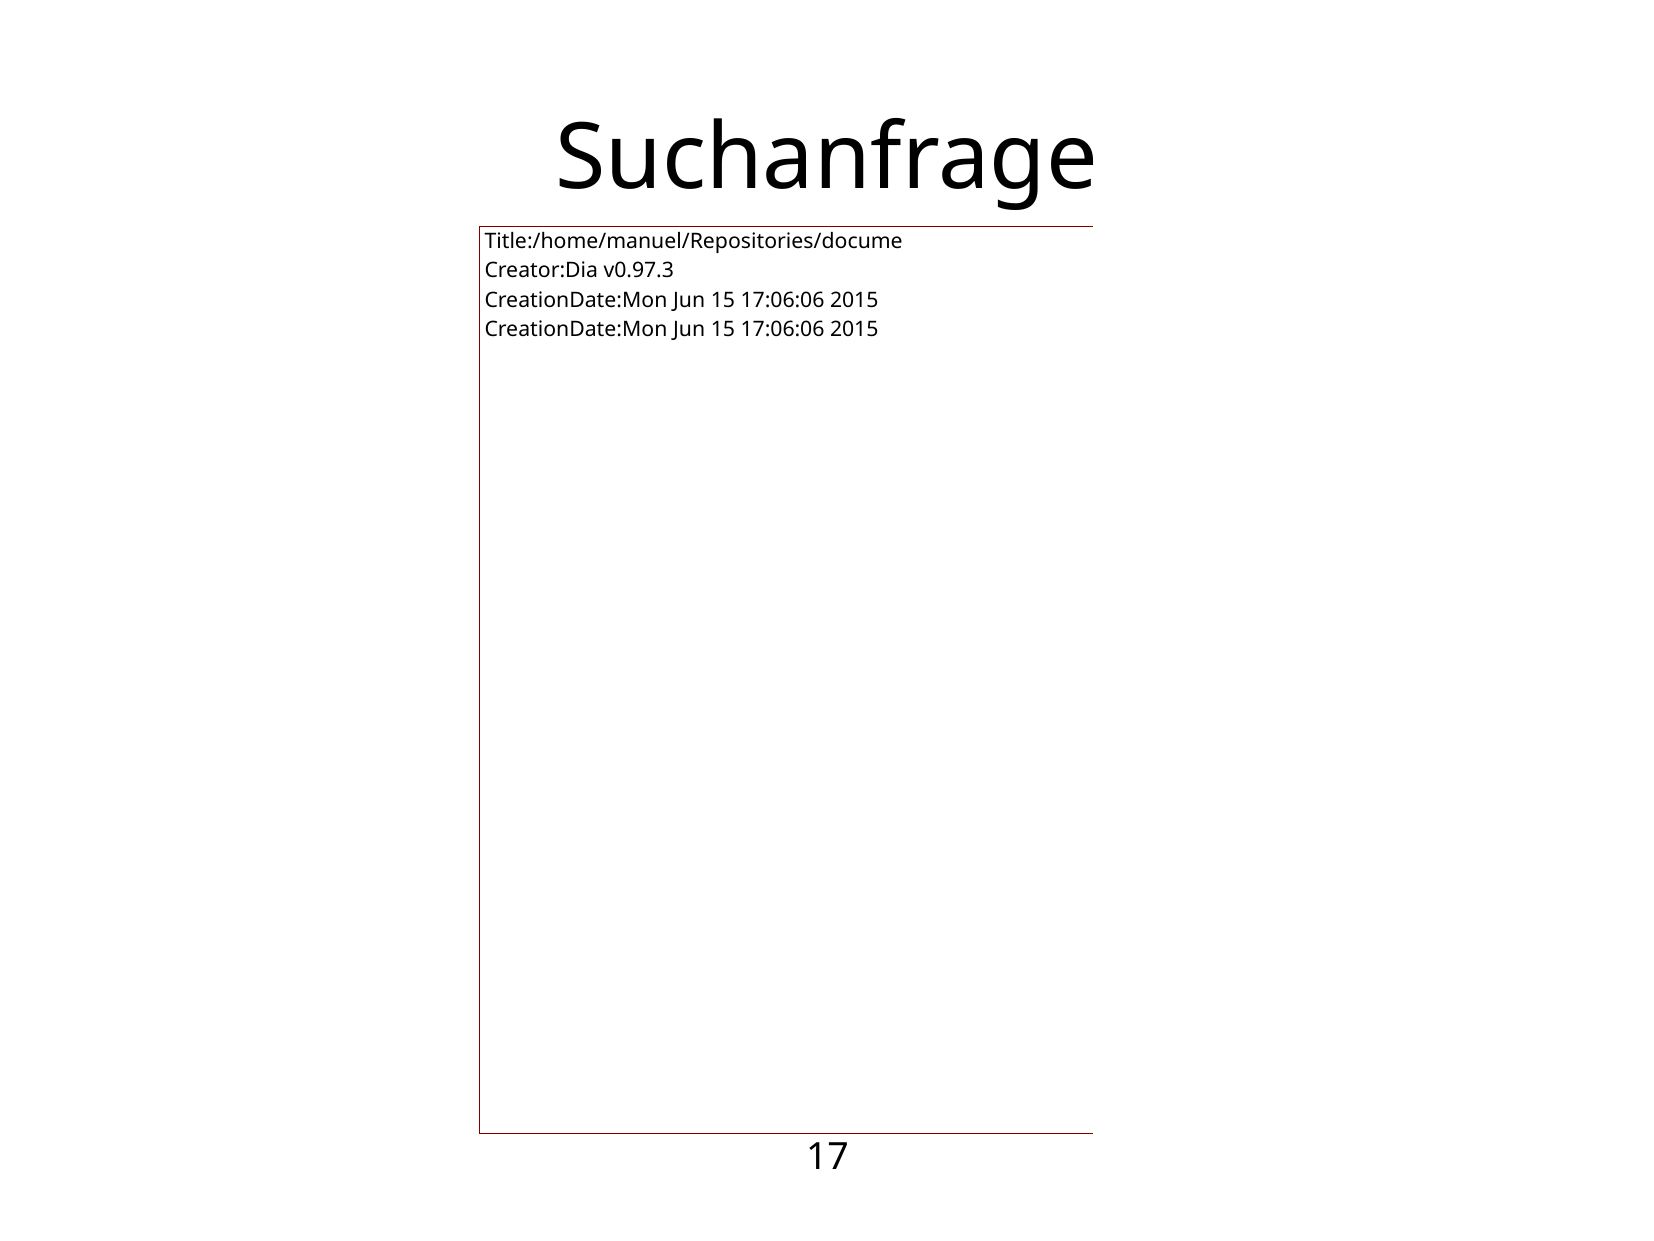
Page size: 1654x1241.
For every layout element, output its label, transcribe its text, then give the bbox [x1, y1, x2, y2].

title Suchanfrage [82, 49, 1571, 257]
picture [477, 225, 1093, 1134]
